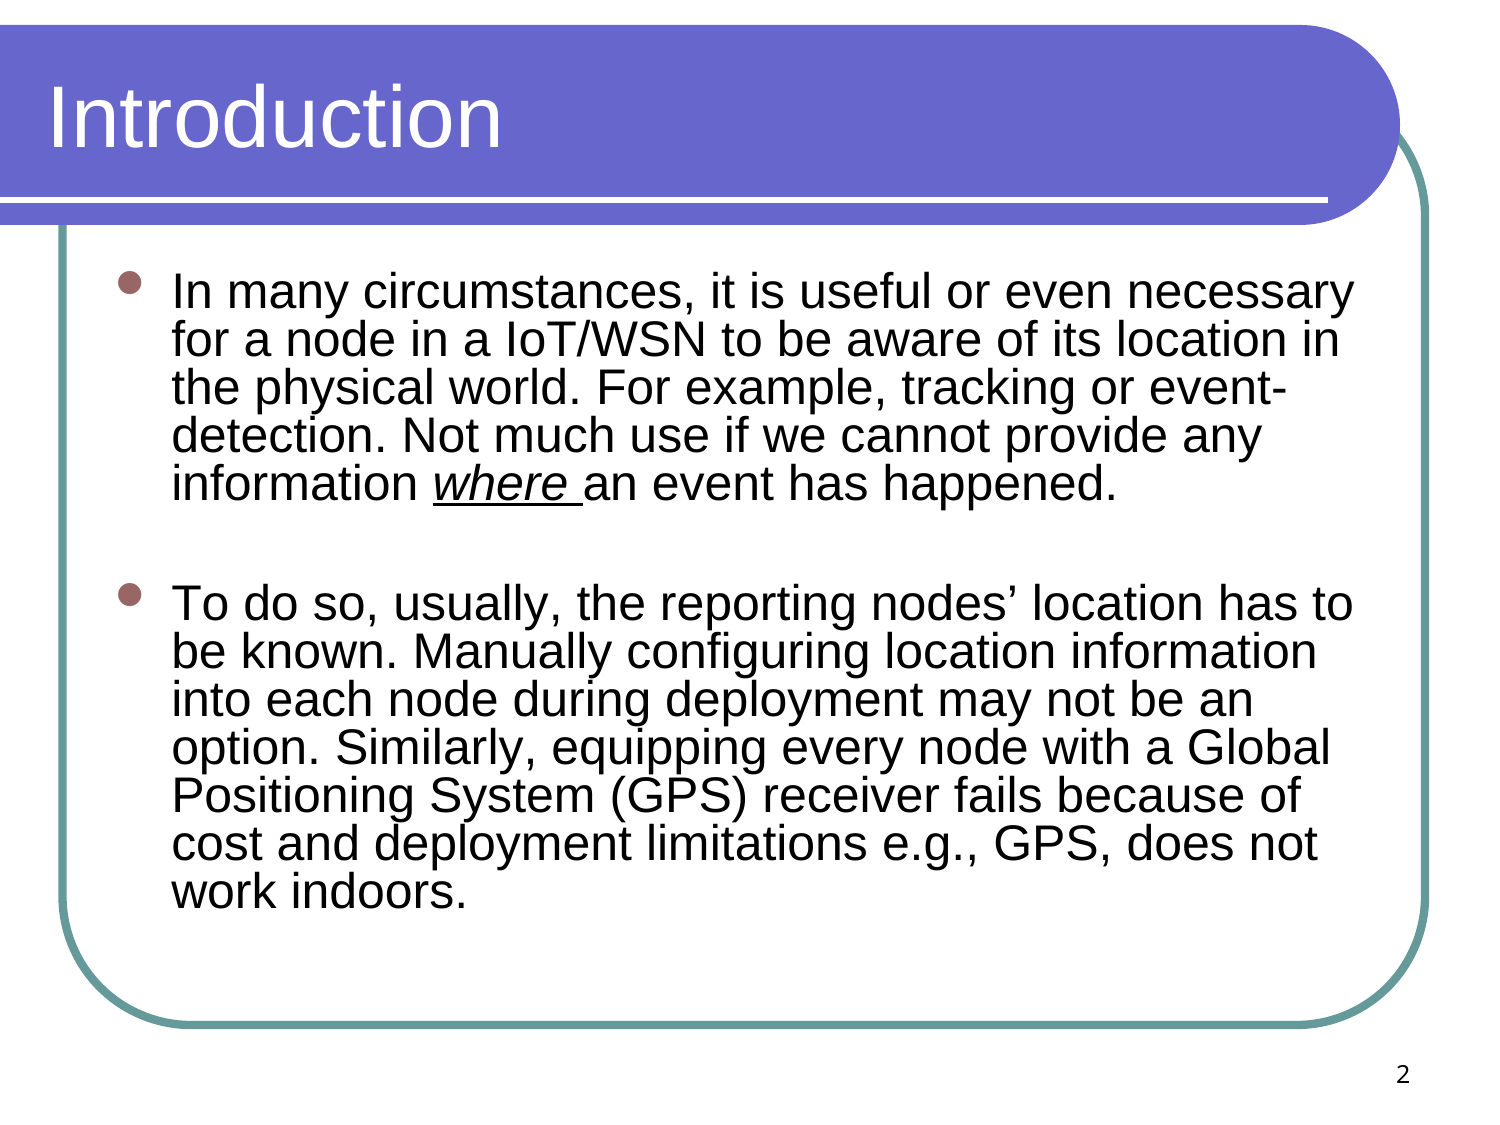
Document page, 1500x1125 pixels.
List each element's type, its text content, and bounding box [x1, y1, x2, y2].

title Introduction [31, 37, 1347, 188]
text_box <number> [1074, 1025, 1426, 1101]
list In many circumstances, it is useful or even necessary for a node in a IoT/WSN to be aware of its location in the physical world. For example, tracking or event-detection. Not much use if we cannot provide any information where an event has happened. To do so, usually, the reporting nodes’ location has to be known. Manually configuring location information into each node during deployment may not be an option. Similarly, equipping every node with a Global Positioning System (GPS) receiver fails because of cost and deployment limitations e.g., GPS, does not work indoors. [99, 262, 1401, 988]
